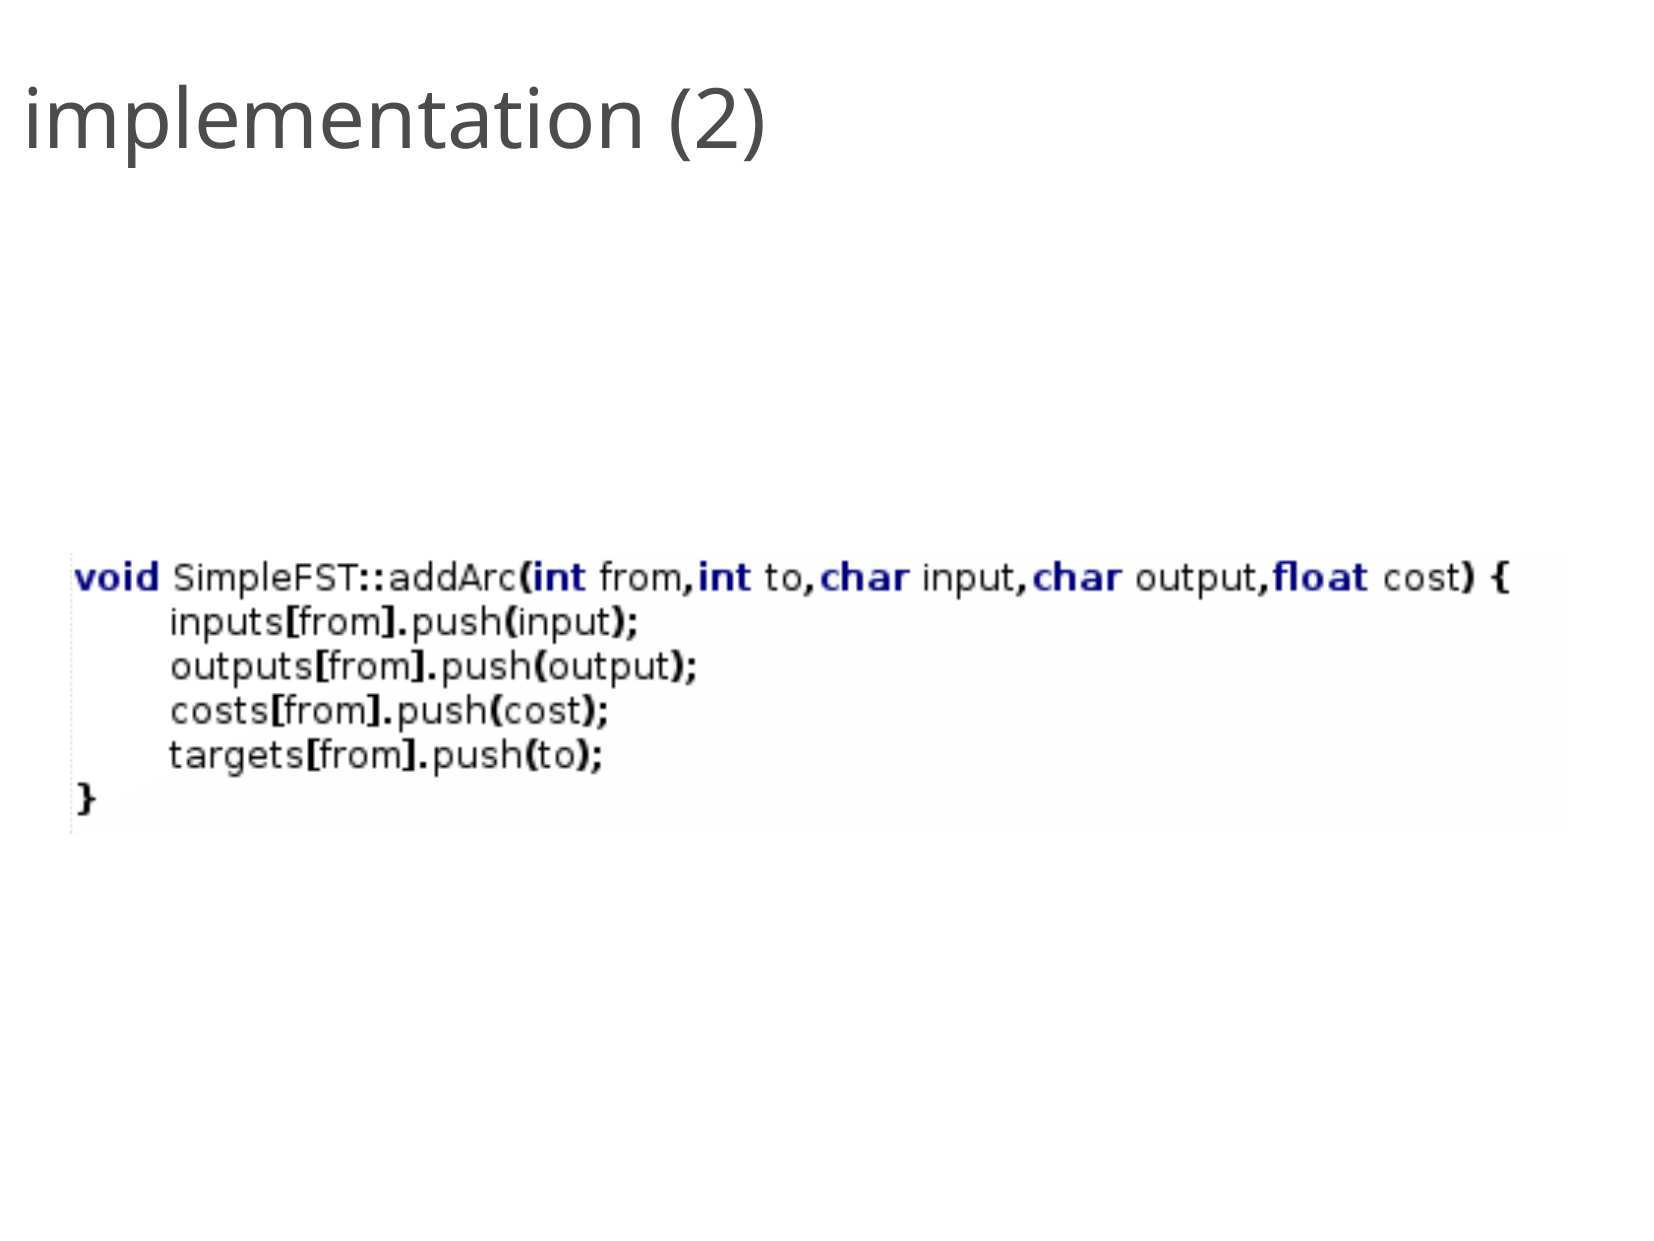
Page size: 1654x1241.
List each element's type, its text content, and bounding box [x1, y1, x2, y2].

picture [70, 553, 1566, 834]
title implementation (2) [22, 26, 1654, 205]
